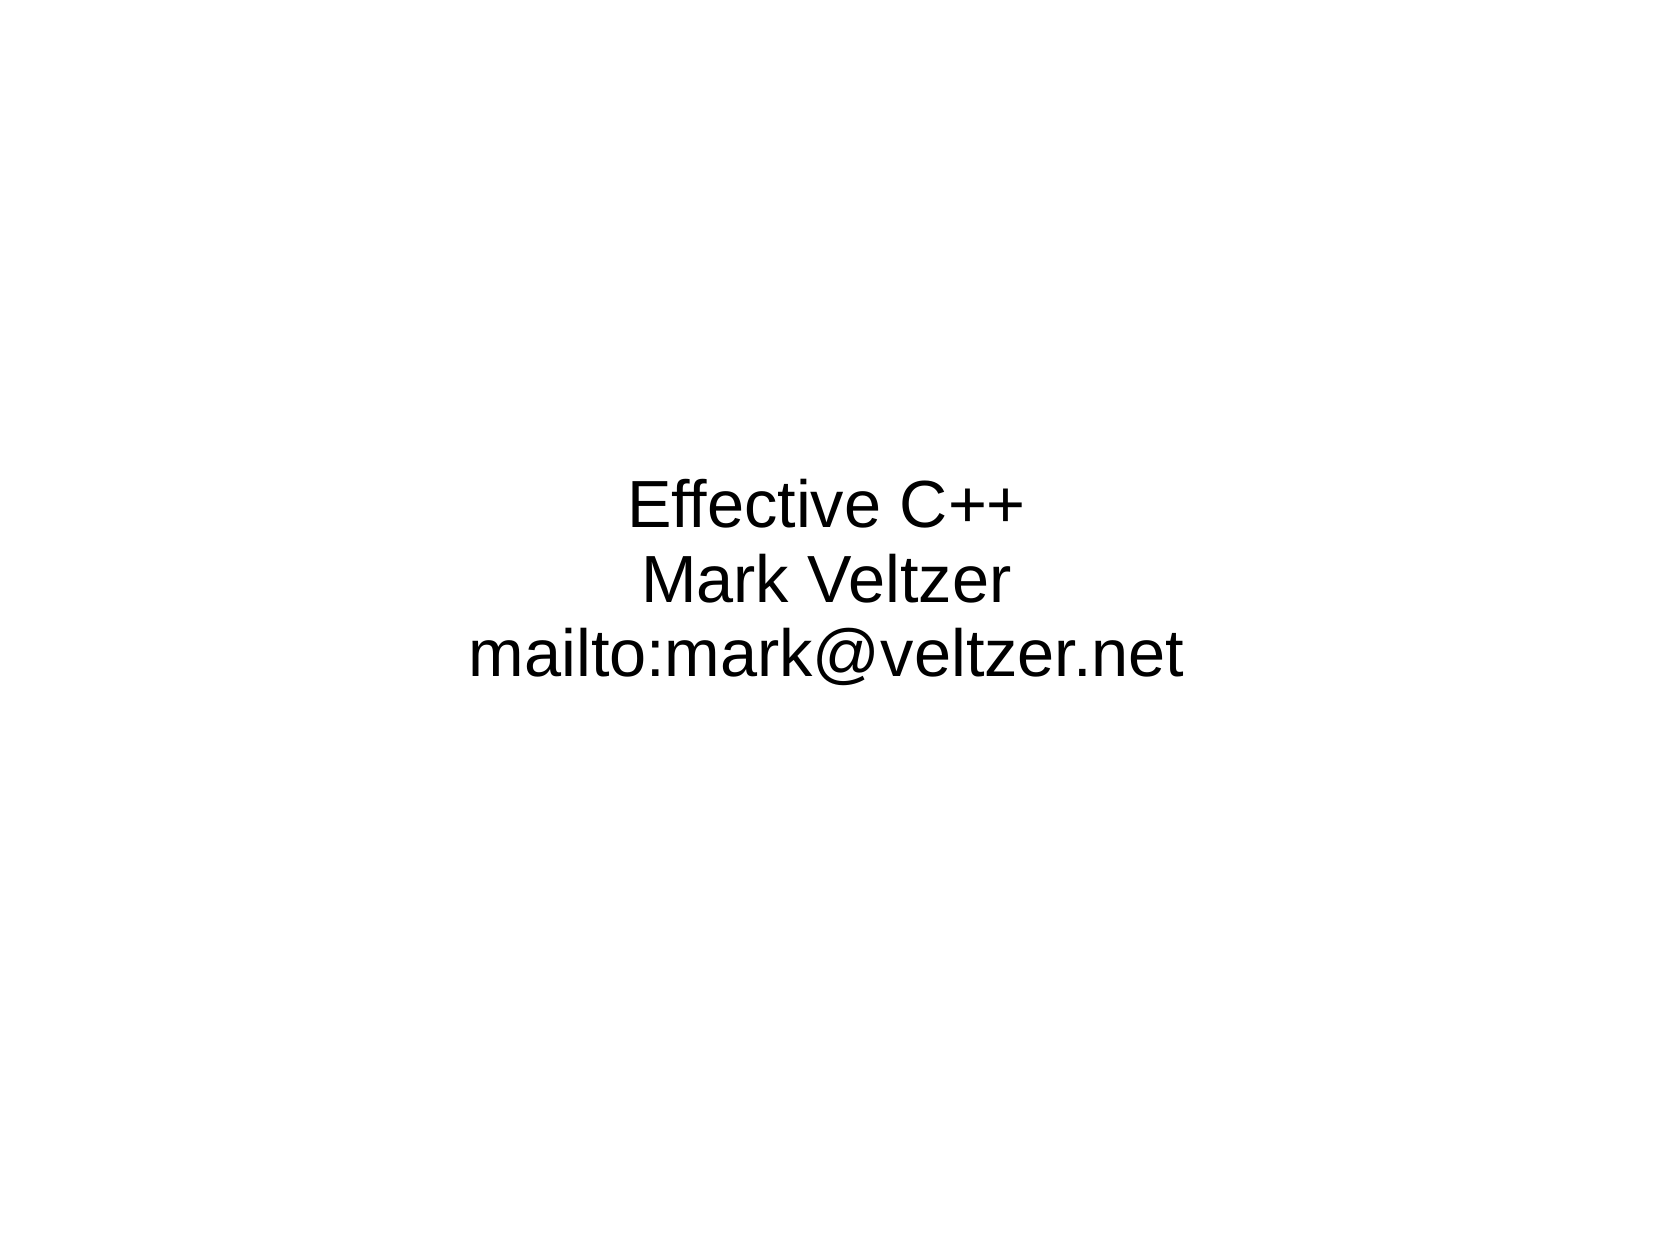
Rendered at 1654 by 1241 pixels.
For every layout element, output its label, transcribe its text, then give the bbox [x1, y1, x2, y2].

subtitle Effective C++ Mark Veltzer mailto:mark@veltzer.net [82, 49, 1571, 1109]
